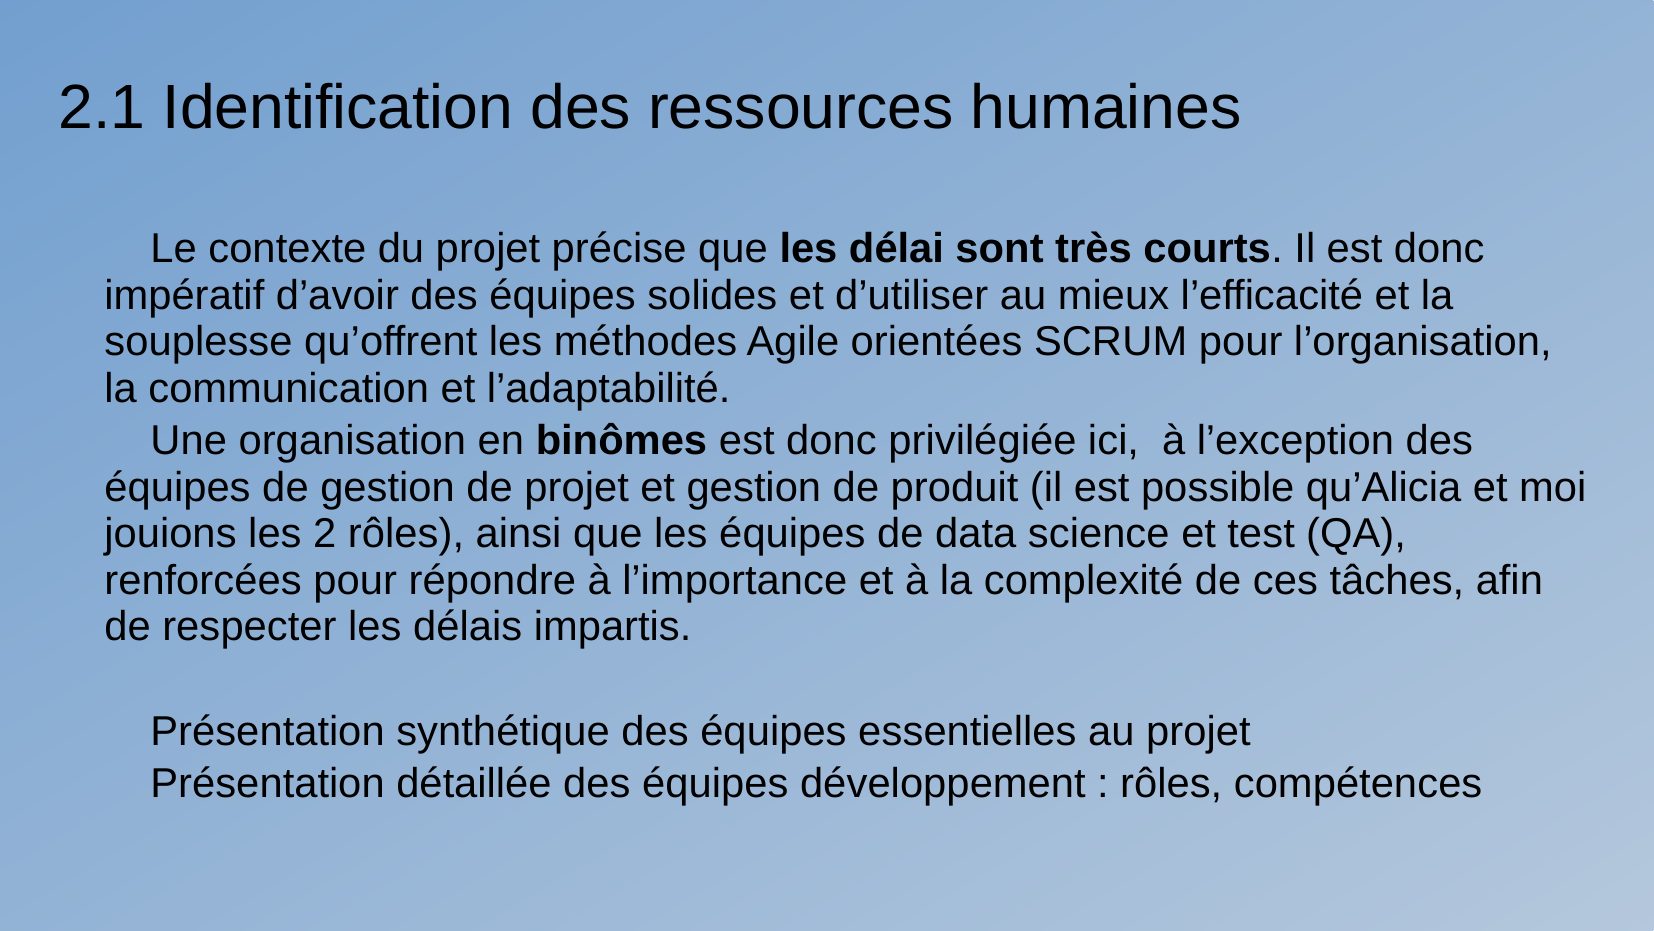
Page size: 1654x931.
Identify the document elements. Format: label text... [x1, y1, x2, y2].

title 2.1 Identification des ressources humaines [59, 29, 1548, 185]
list Le contexte du projet précise que les délai sont très courts. Il est donc impératif d’avoir des équipes solides et d’utiliser au mieux l’efficacité et la souplesse qu’offrent les méthodes Agile orientées SCRUM pour l’organisation, la communication et l’adaptabilité. Une organisation en binômes est donc privilégiée ici, à l’exception des équipes de gestion de projet et gestion de produit (il est possible qu’Alicia et moi jouions les 2 rôles), ainsi que les équipes de data science et test (QA), renforcées pour répondre à l’importance et à la complexité de ces tâches, afin de respecter les délais impartis. Présentation synthétique des équipes essentielles au projet Présentation détaillée des équipes développement : rôles, compétences [104, 225, 1593, 867]
